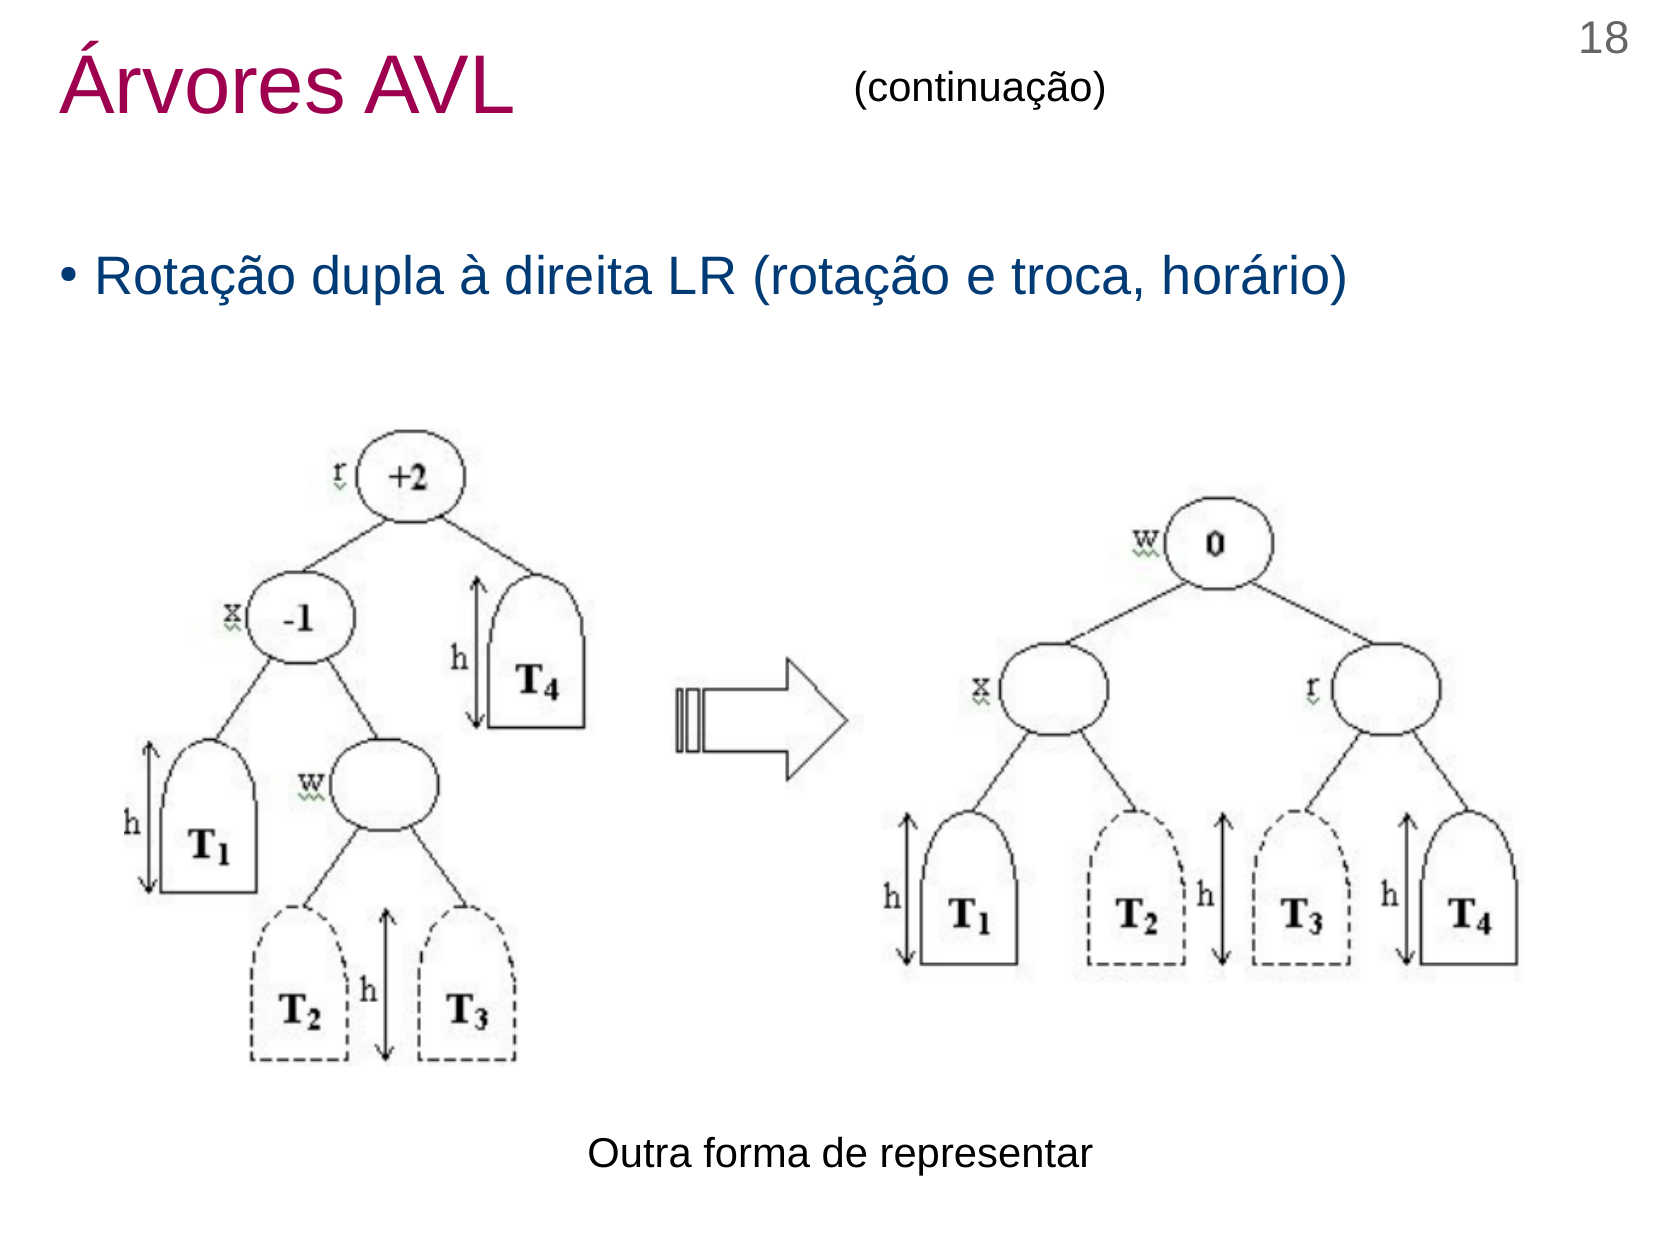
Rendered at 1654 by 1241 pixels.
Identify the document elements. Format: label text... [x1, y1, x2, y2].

title Árvores AVL [59, 29, 1595, 148]
picture [124, 425, 1524, 1075]
list Rotação dupla à direita LR (rotação e troca, horário) [59, 236, 1595, 1211]
text_box Outra forma de representar [572, 1122, 1109, 1184]
text_box (continuação) [838, 56, 1122, 119]
